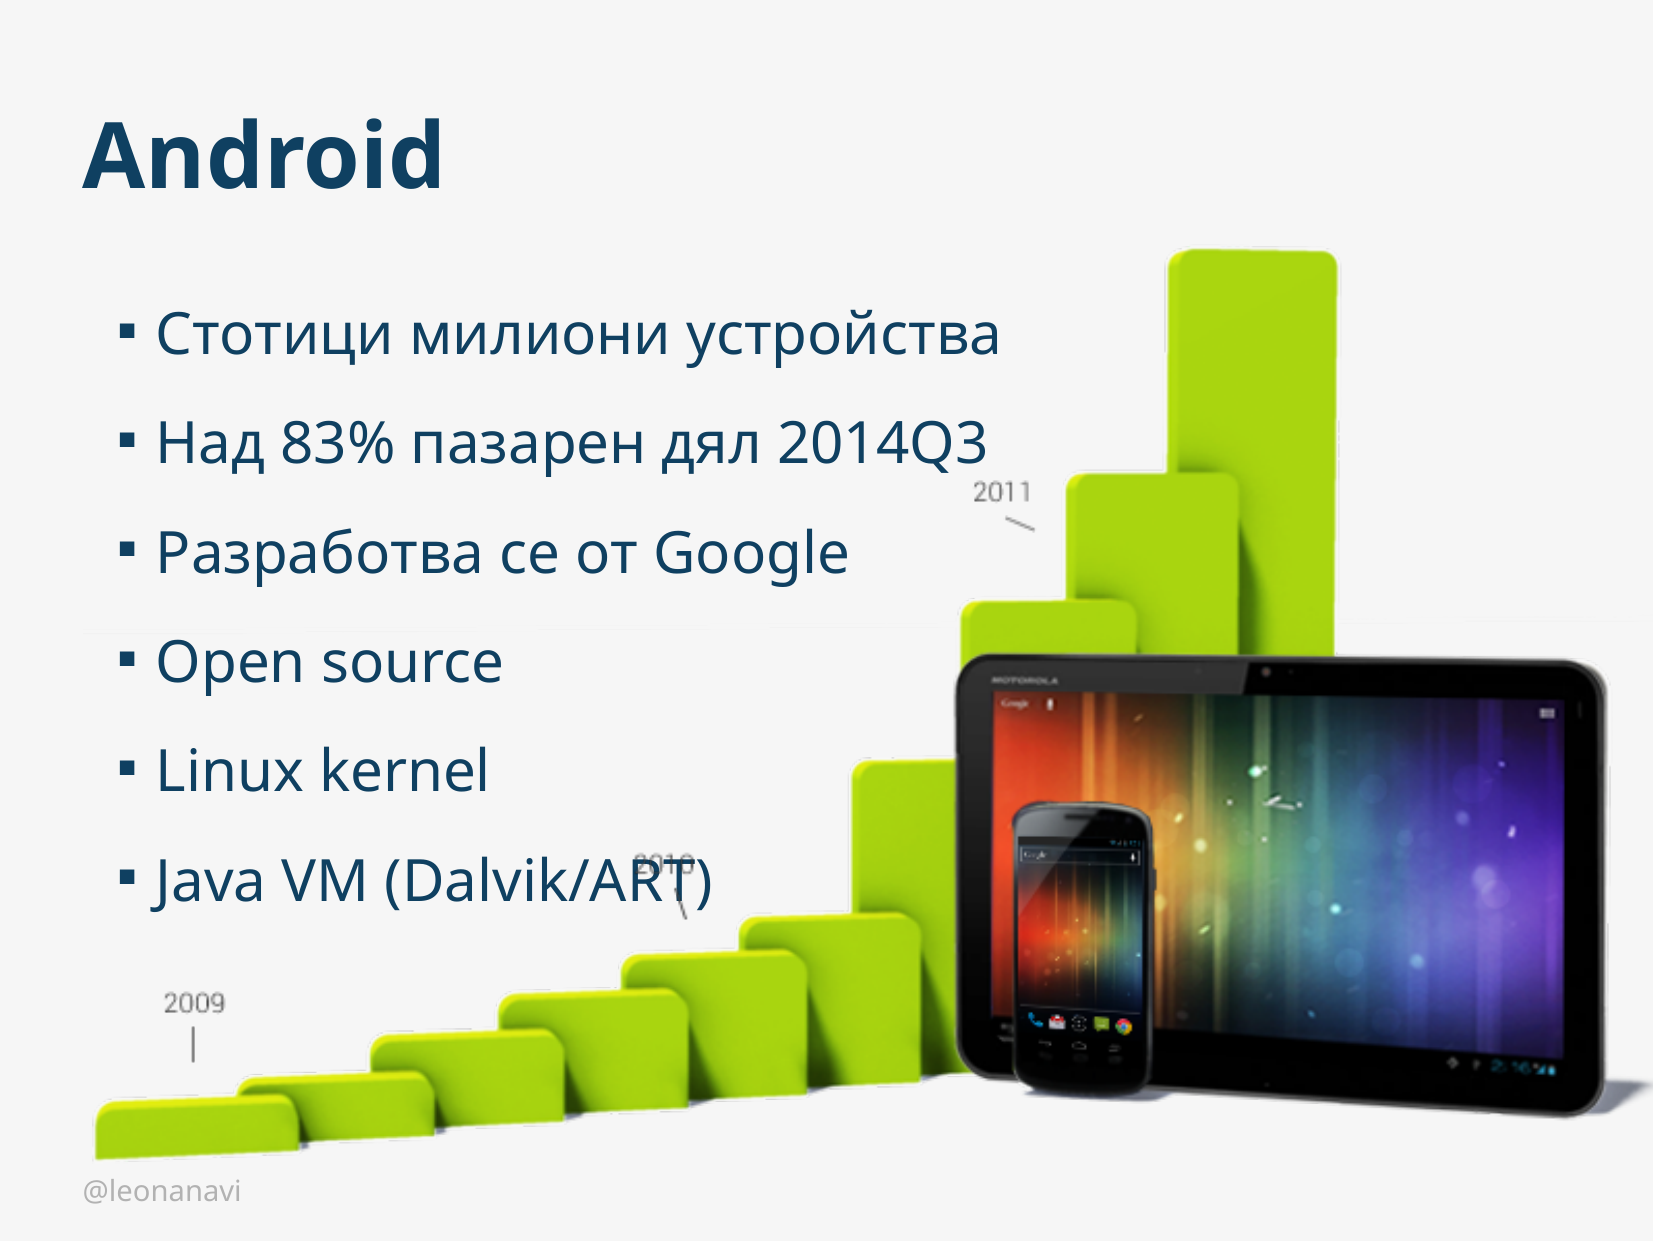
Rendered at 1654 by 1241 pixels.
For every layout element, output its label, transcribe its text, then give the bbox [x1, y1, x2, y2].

title Android [82, 49, 1571, 257]
picture [83, 241, 1653, 1164]
